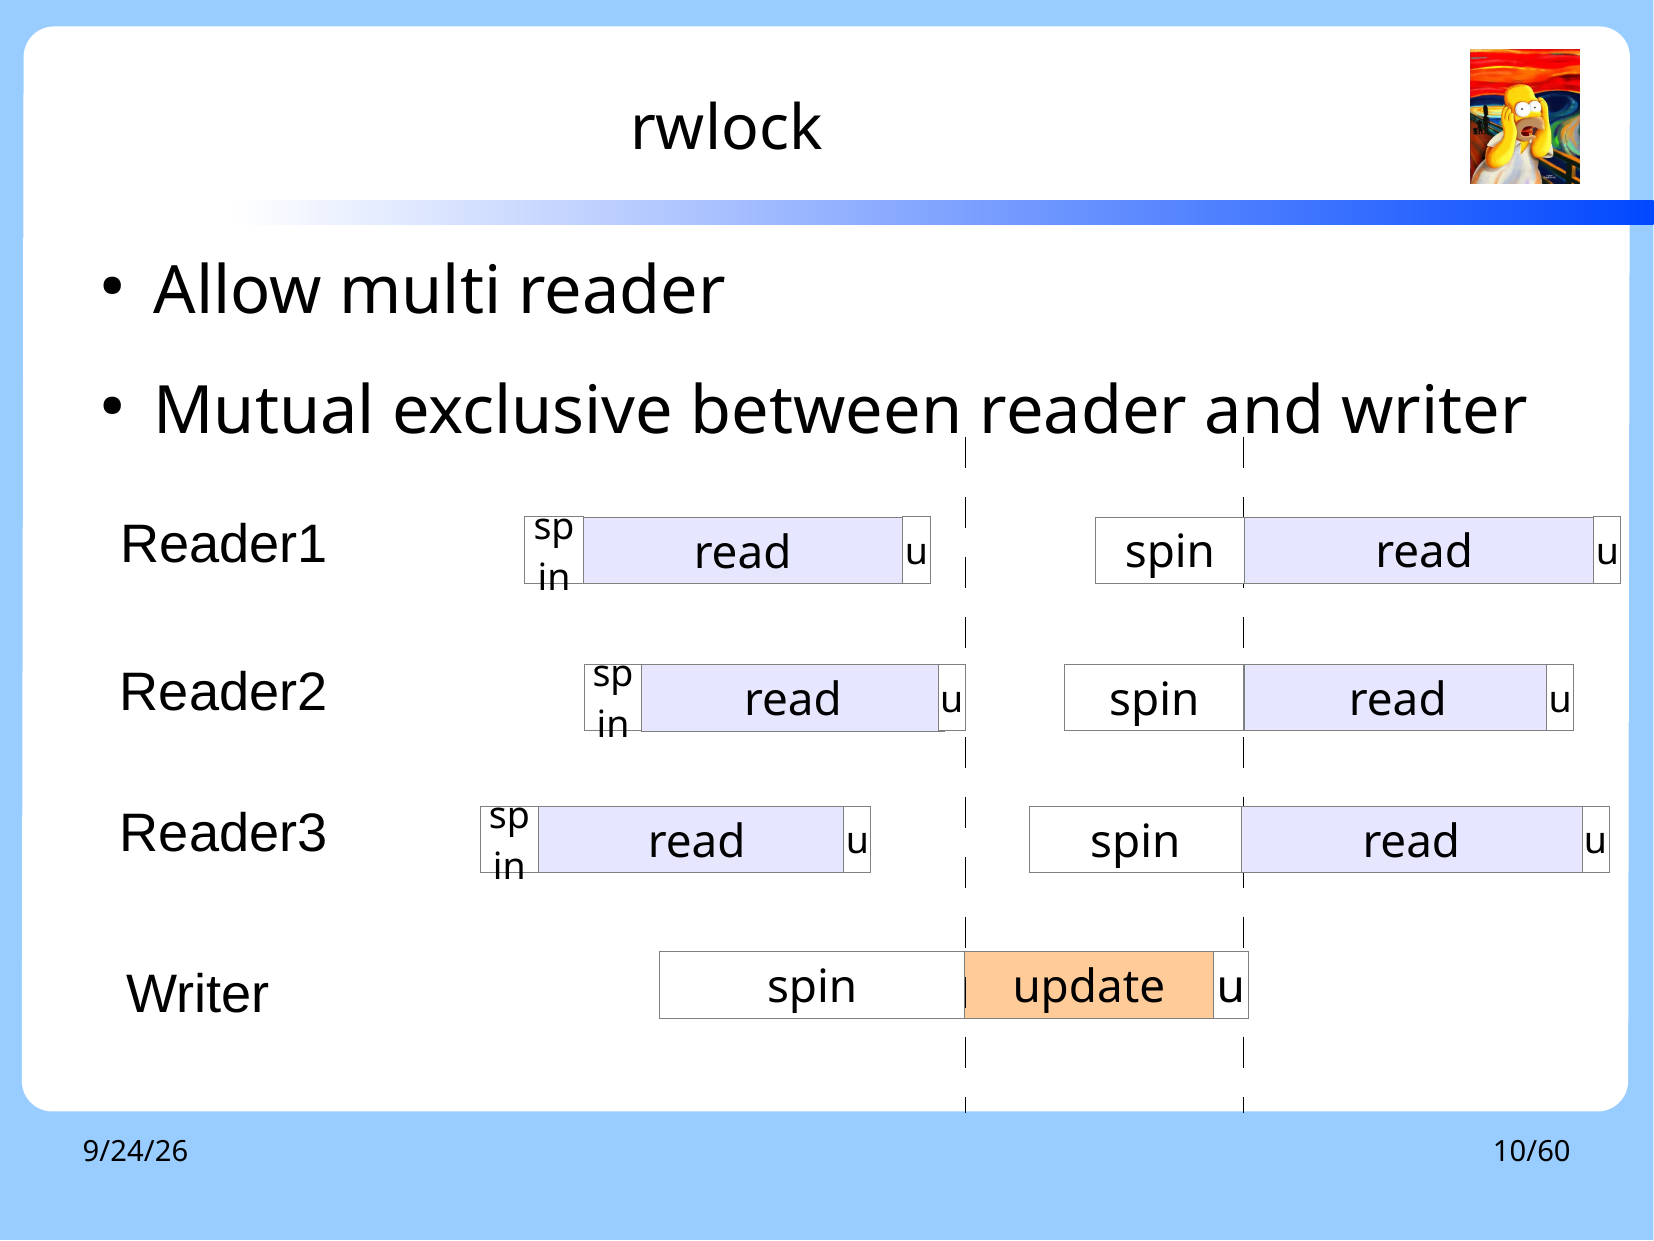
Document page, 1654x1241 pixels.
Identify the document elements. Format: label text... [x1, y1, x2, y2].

text_box read [1242, 806, 1582, 873]
text_box read [539, 806, 843, 873]
text_box spin [1095, 517, 1245, 584]
text_box Reader2 [105, 653, 344, 730]
text_box read [1244, 664, 1546, 731]
text_box read [584, 517, 902, 584]
text_box u [938, 664, 966, 731]
text_box Writer [111, 955, 286, 1032]
text_box sp in [508, 861, 519, 873]
text_box sp in [524, 516, 584, 584]
text_box u [1593, 516, 1621, 584]
text_box u [902, 516, 931, 584]
text_box sp in [480, 806, 539, 873]
text_box spin [1064, 664, 1244, 731]
text_box u [1582, 806, 1610, 873]
list Allow multi reader Mutual exclusive between reader and writer [82, 242, 1571, 962]
text_box Reader1 [105, 506, 344, 582]
text_box spin [1029, 806, 1242, 873]
text_box u [1213, 951, 1249, 1019]
text_box read [1245, 517, 1593, 584]
text_box u [843, 806, 871, 873]
text_box spin [659, 951, 965, 1019]
text_box u [1546, 664, 1574, 731]
text_box Reader3 [105, 795, 344, 871]
text_box read [641, 664, 945, 732]
text_box sp in [612, 719, 623, 731]
text_box sp in [584, 664, 642, 731]
title rwlock [82, 49, 1371, 201]
text_box update [965, 951, 1213, 1019]
text_box sp in [553, 572, 564, 584]
picture [1470, 49, 1580, 184]
